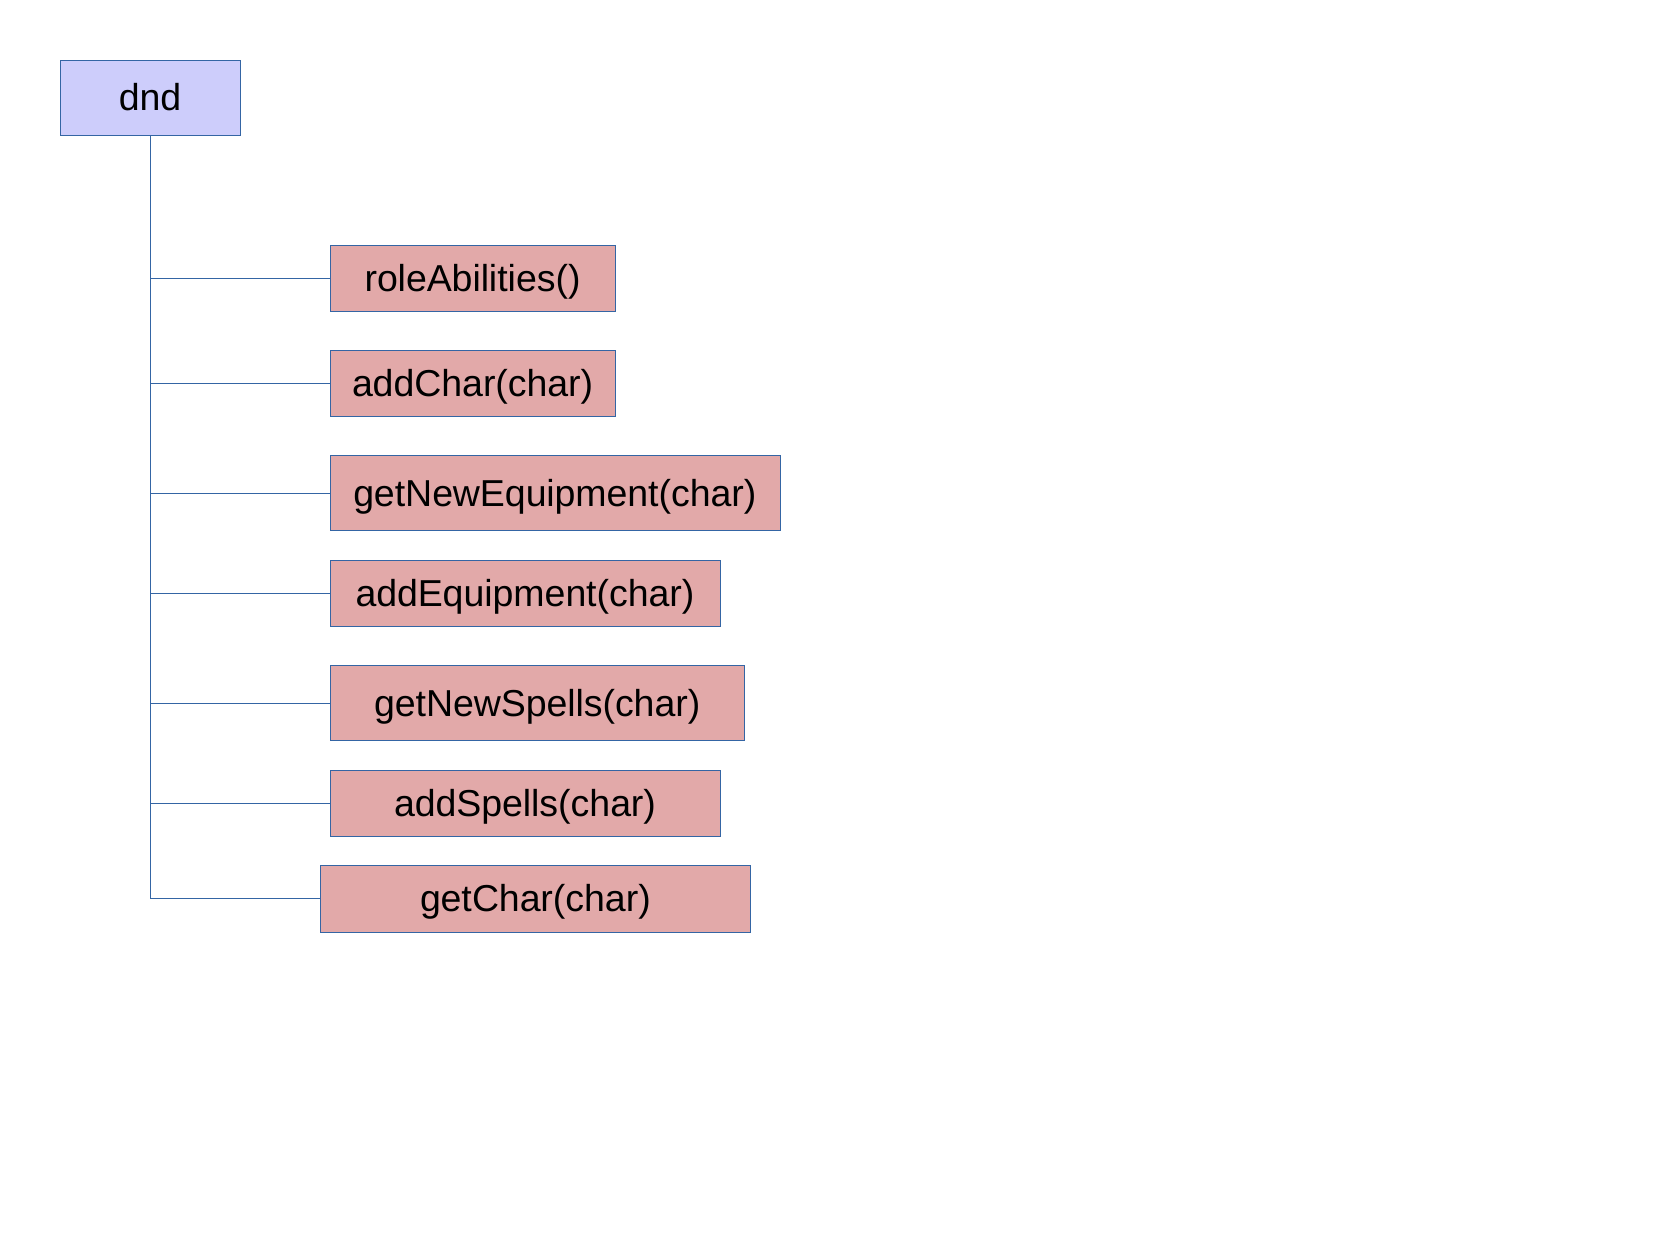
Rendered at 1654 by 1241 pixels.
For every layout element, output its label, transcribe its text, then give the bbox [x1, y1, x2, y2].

text_box getChar(char) [320, 865, 751, 933]
text_box addChar(char) [330, 350, 616, 417]
text_box roleAbilities() [330, 245, 616, 312]
text_box getNewSpells(char) [330, 665, 745, 741]
text_box addSpells(char) [330, 770, 721, 837]
text_box dnd [60, 60, 241, 136]
text_box addEquipment(char) [330, 560, 721, 627]
text_box getNewEquipment(char) [330, 455, 781, 531]
